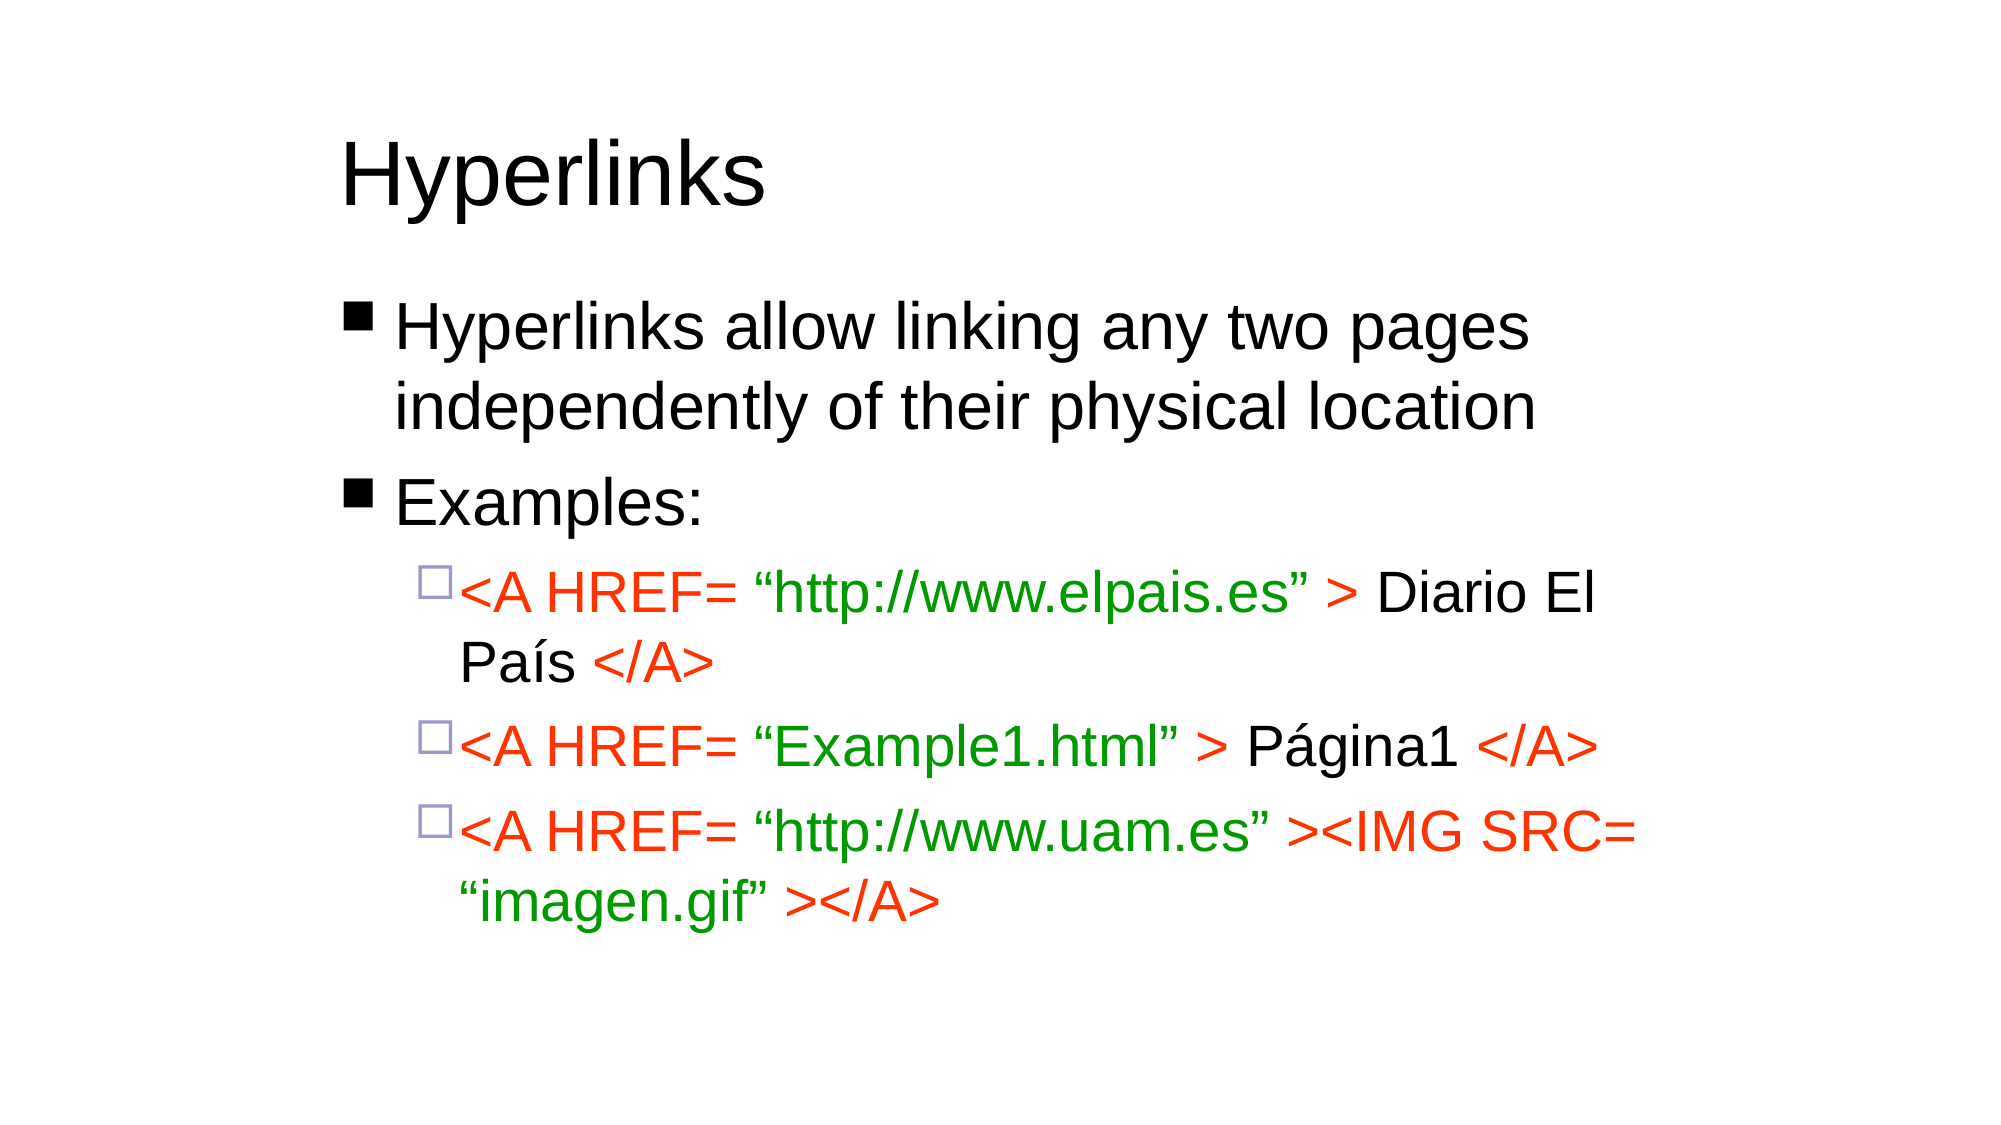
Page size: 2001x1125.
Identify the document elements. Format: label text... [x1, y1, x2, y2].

text_box Hyperlinks [324, 75, 1675, 263]
text_box Hyperlinks allow linking any two pages independently of their physical location Examples: <A HREF= “http://www.elpais.es” > Diario El País </A> <A HREF= “Example1.html” > Página1 </A> <A HREF= “http://www.uam.es” ><IMG SRC= “imagen.gif” ></A> [324, 274, 1675, 963]
